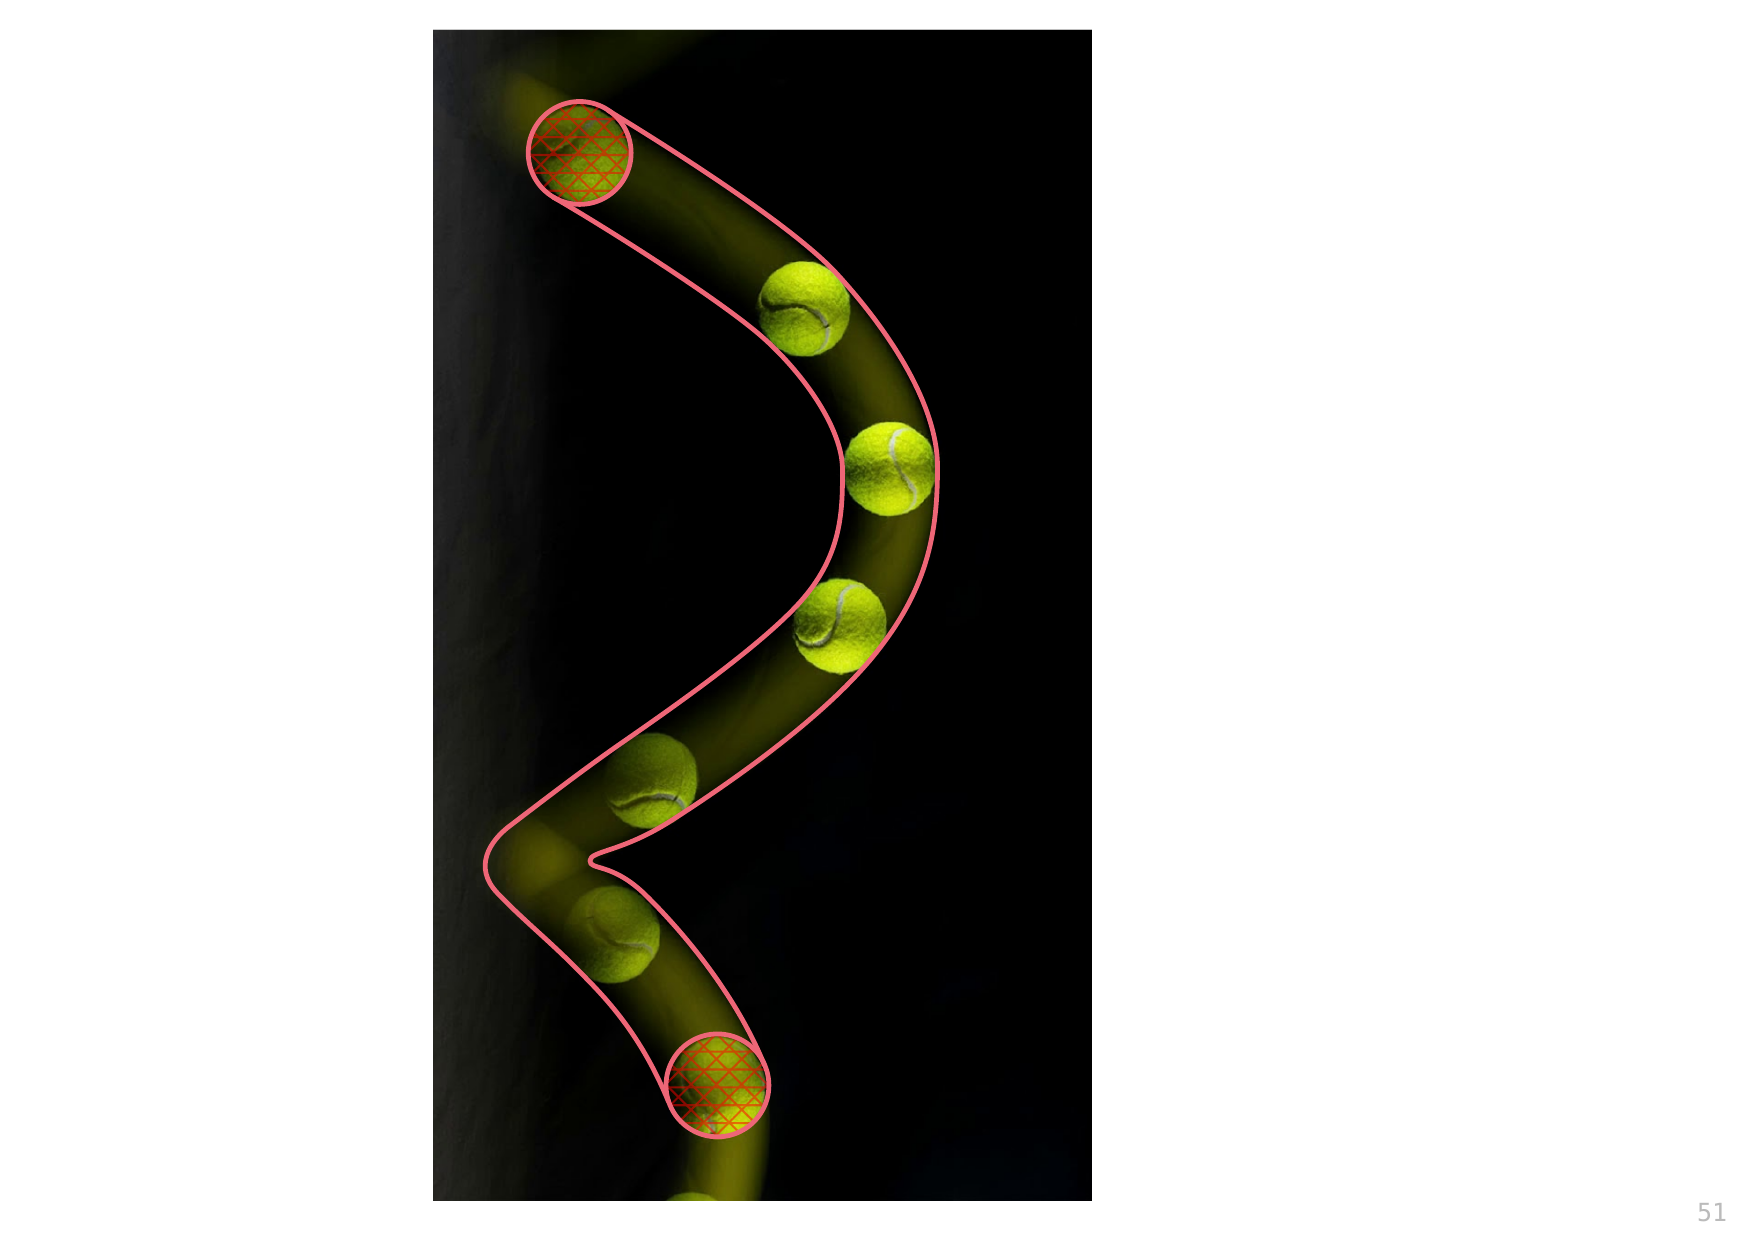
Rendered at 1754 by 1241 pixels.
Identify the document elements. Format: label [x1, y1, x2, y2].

text_box [666, 1033, 769, 1137]
text_box [528, 101, 632, 205]
picture [432, 29, 1092, 1201]
